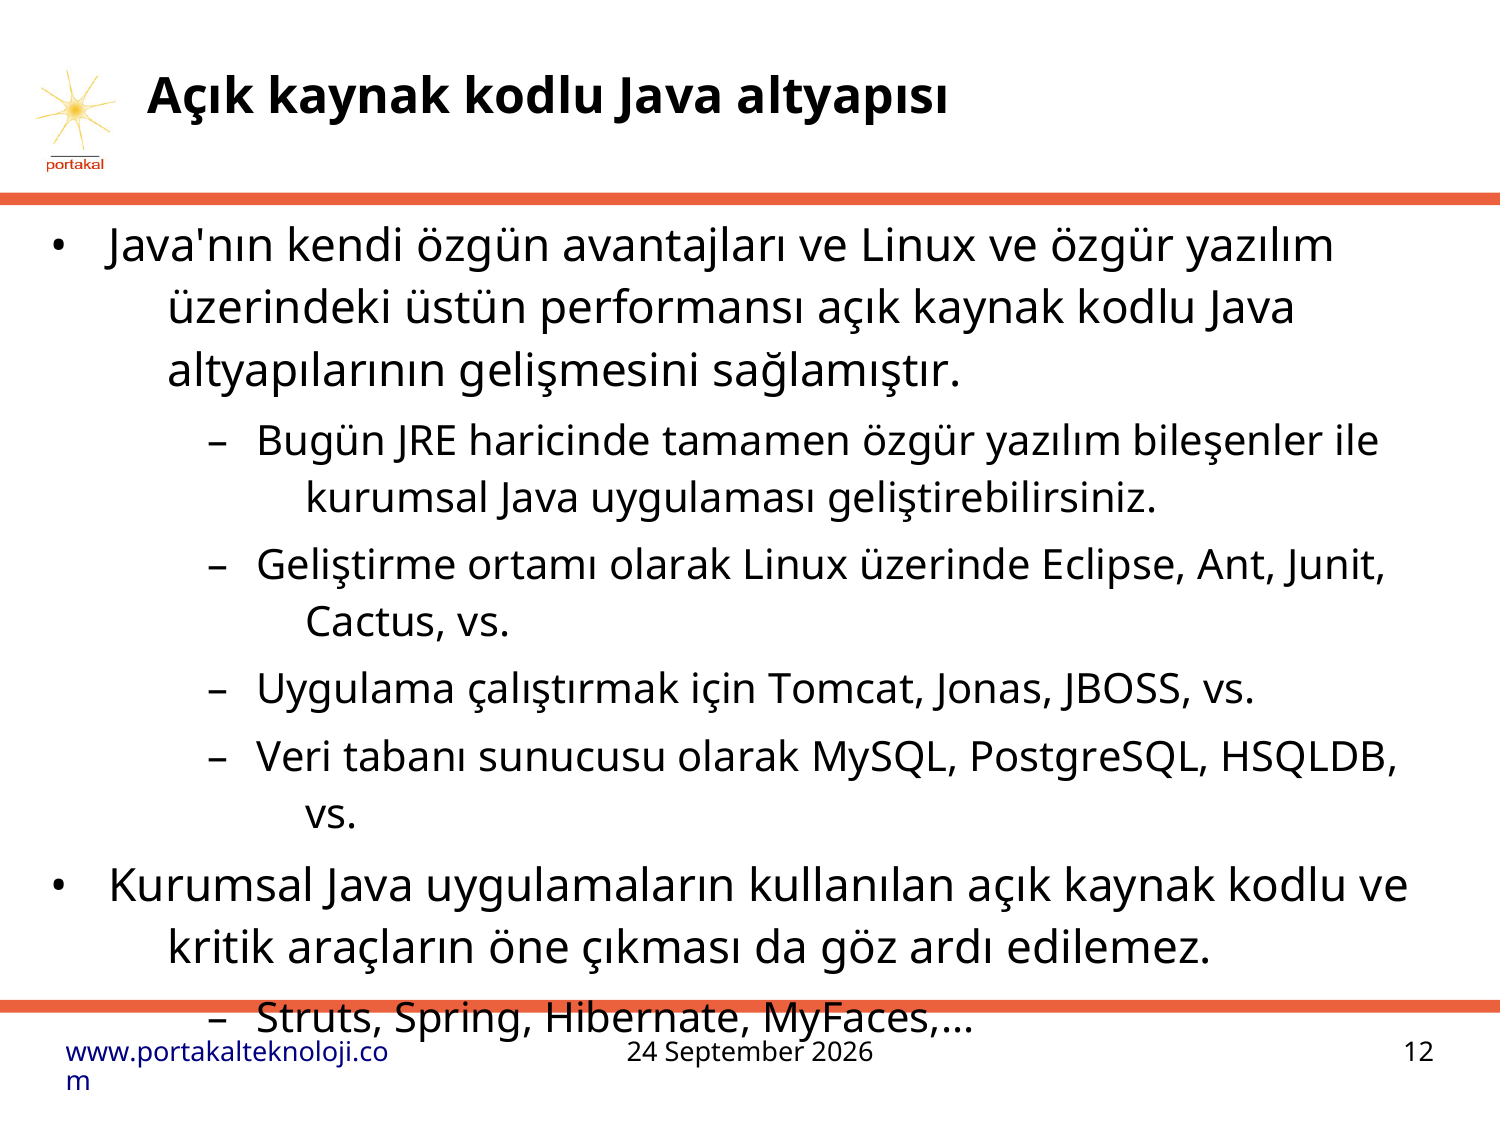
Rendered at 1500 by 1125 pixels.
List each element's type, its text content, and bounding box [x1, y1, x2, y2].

picture [29, 5, 120, 184]
list Java'nın kendi özgün avantajları ve Linux ve özgür yazılım üzerindeki üstün performansı açık kaynak kodlu Java altyapılarının gelişmesini sağlamıştır. Bugün JRE haricinde tamamen özgür yazılım bileşenler ile kurumsal Java uygulaması geliştirebilirsiniz. Geliştirme ortamı olarak Linux üzerinde Eclipse, Ant, Junit, Cactus, vs. Uygulama çalıştırmak için Tomcat, Jonas, JBOSS, vs. Veri tabanı sunucusu olarak MySQL, PostgreSQL, HSQLDB, vs. Kurumsal Java uygulamaların kullanılan açık kaynak kodlu ve kritik araçların öne çıkması da göz ardı edilemez. Struts, Spring, Hibernate, MyFaces,... [50, 212, 1450, 926]
title Açık kaynak kodlu Java altyapısı [147, 7, 1450, 181]
